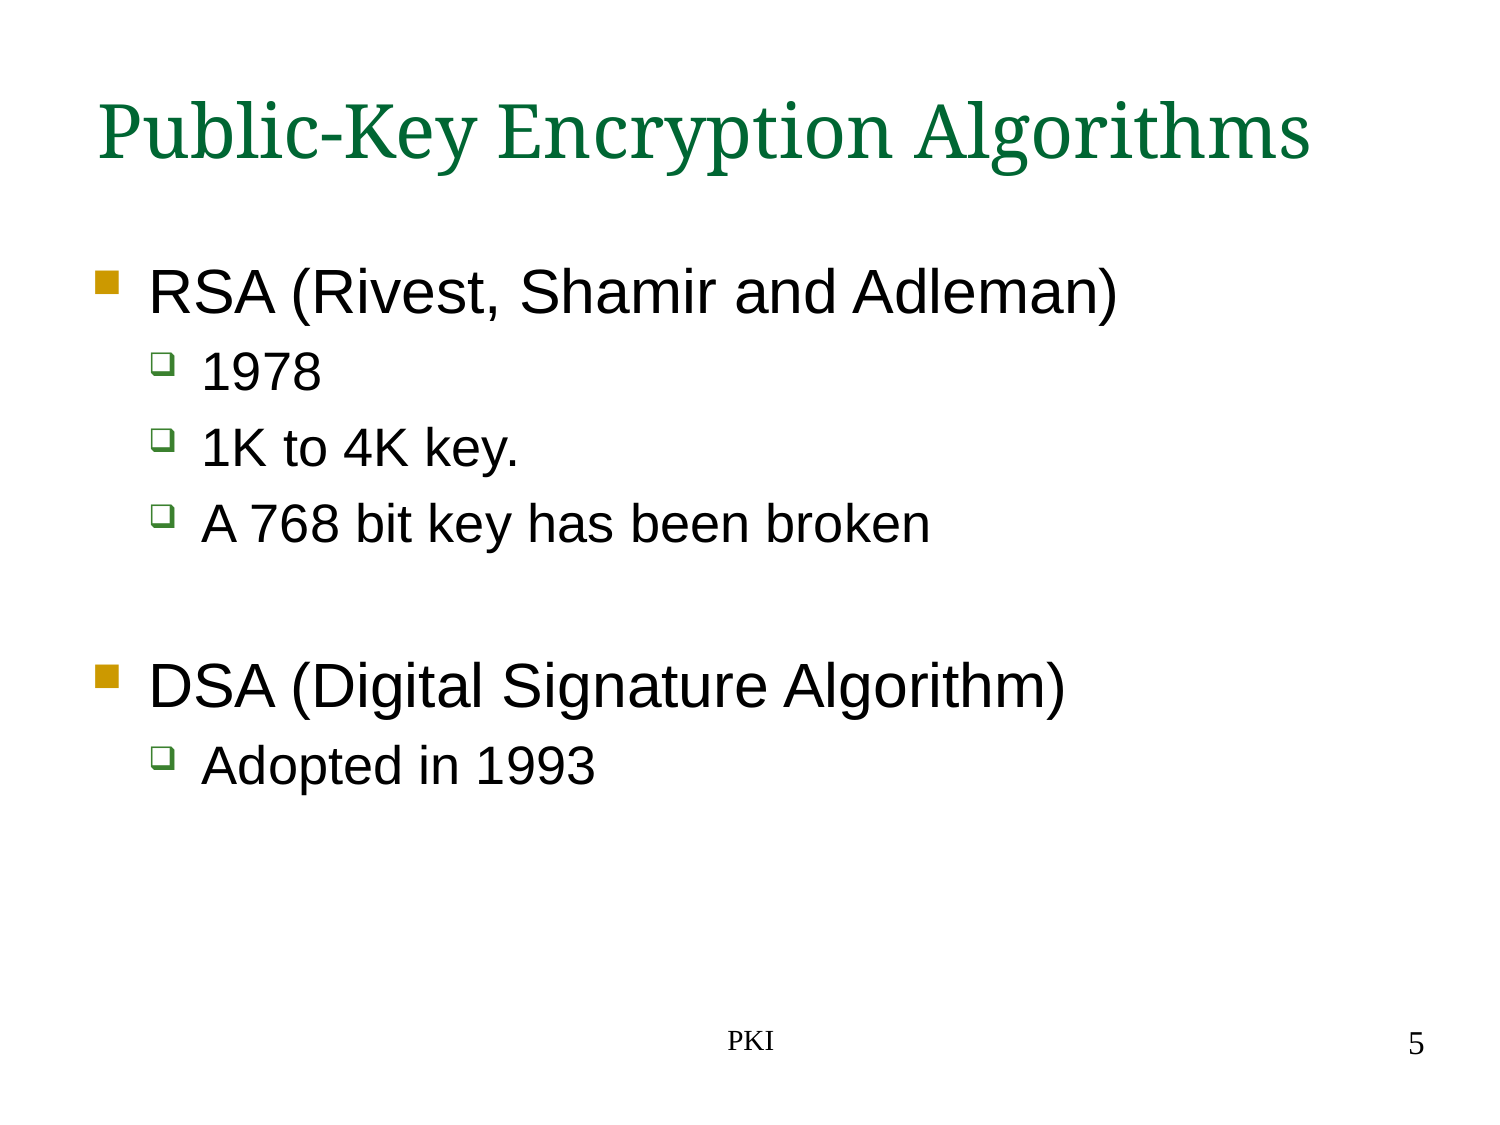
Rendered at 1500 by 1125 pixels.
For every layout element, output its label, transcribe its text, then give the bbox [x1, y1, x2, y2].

title Public-Key Encryption Algorithms [82, 35, 1433, 223]
list RSA (Rivest, Shamir and Adleman) 1978 1K to 4K key. A 768 bit key has been broken DSA (Digital Signature Algorithm) Adopted in 1993 [76, 243, 1427, 987]
